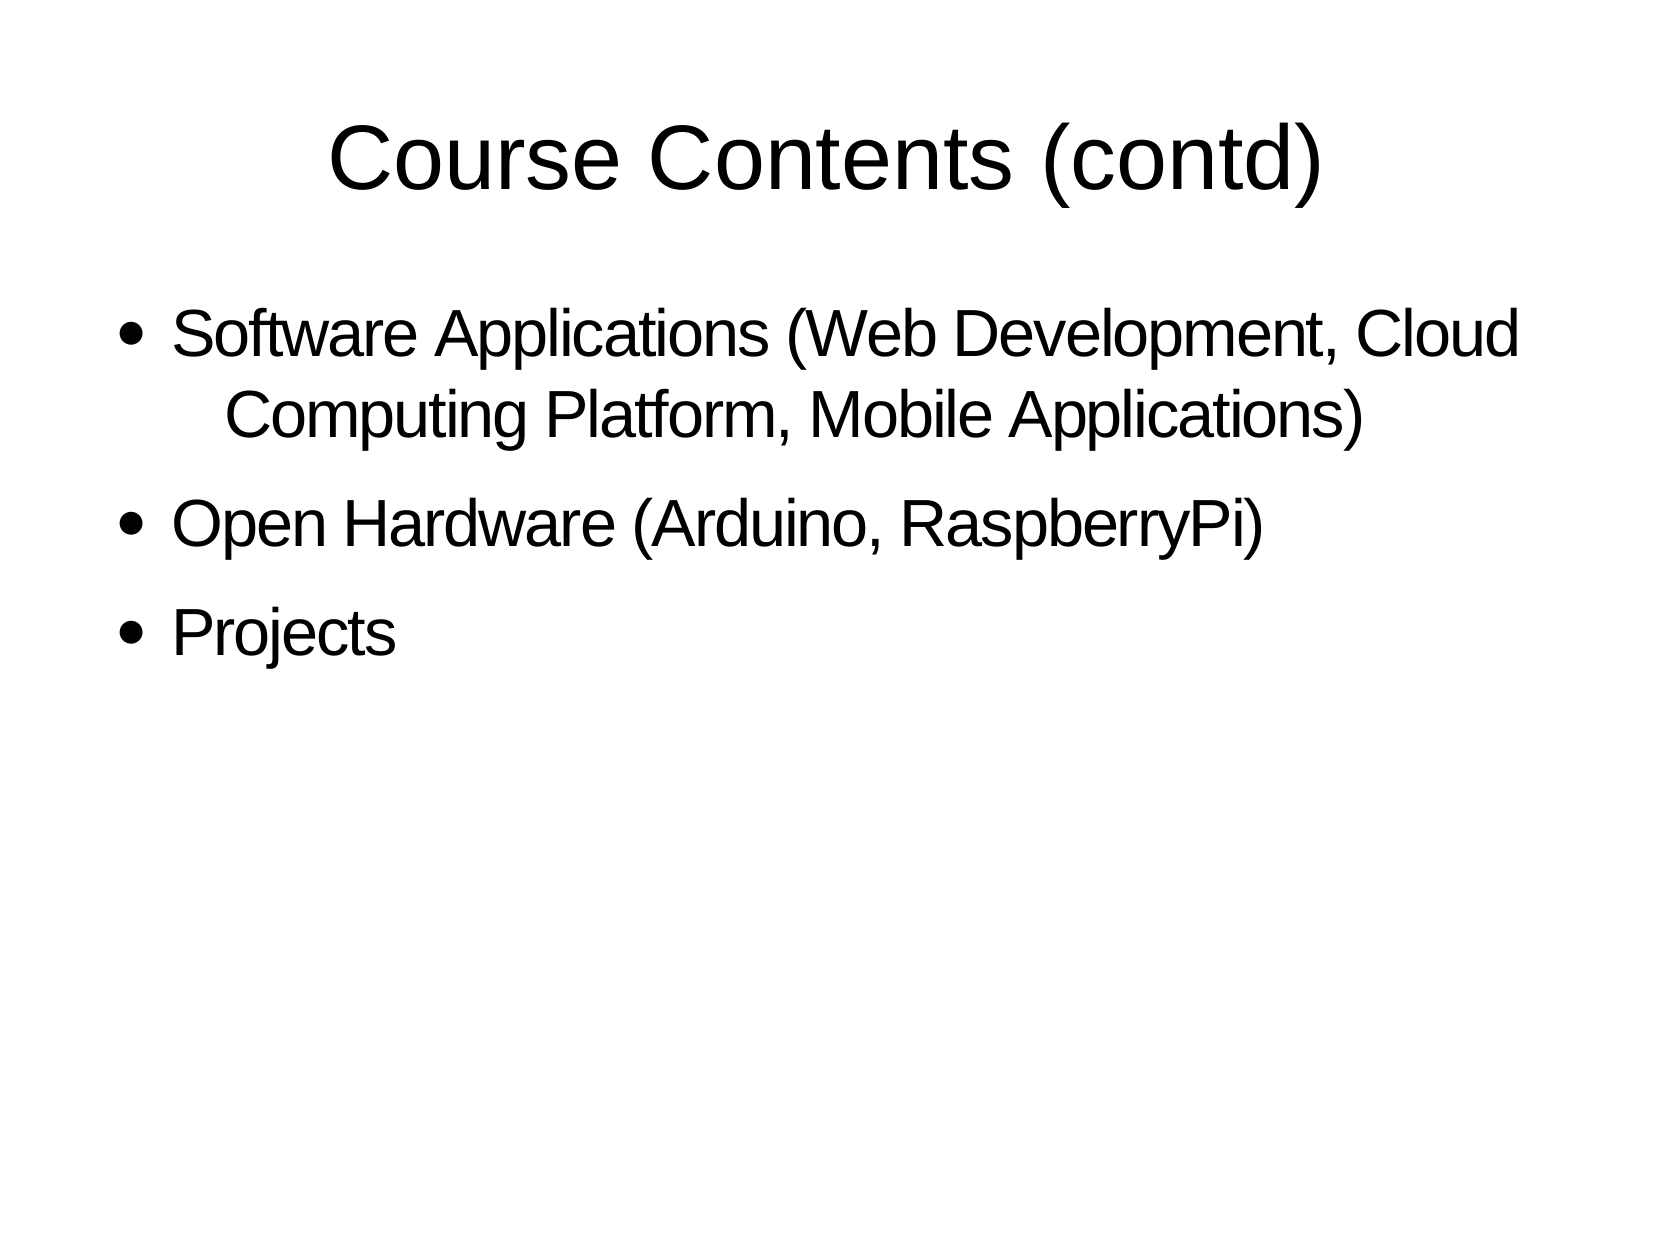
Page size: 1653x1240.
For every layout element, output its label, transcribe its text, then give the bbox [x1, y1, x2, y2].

text_box Course Contents (contd) [82, 102, 1571, 204]
text_box Software Applications (Web Development, Cloud Computing Platform, Mobile Applications) Open Hardware (Arduino, RaspberryPi) Projects [82, 290, 1571, 1010]
